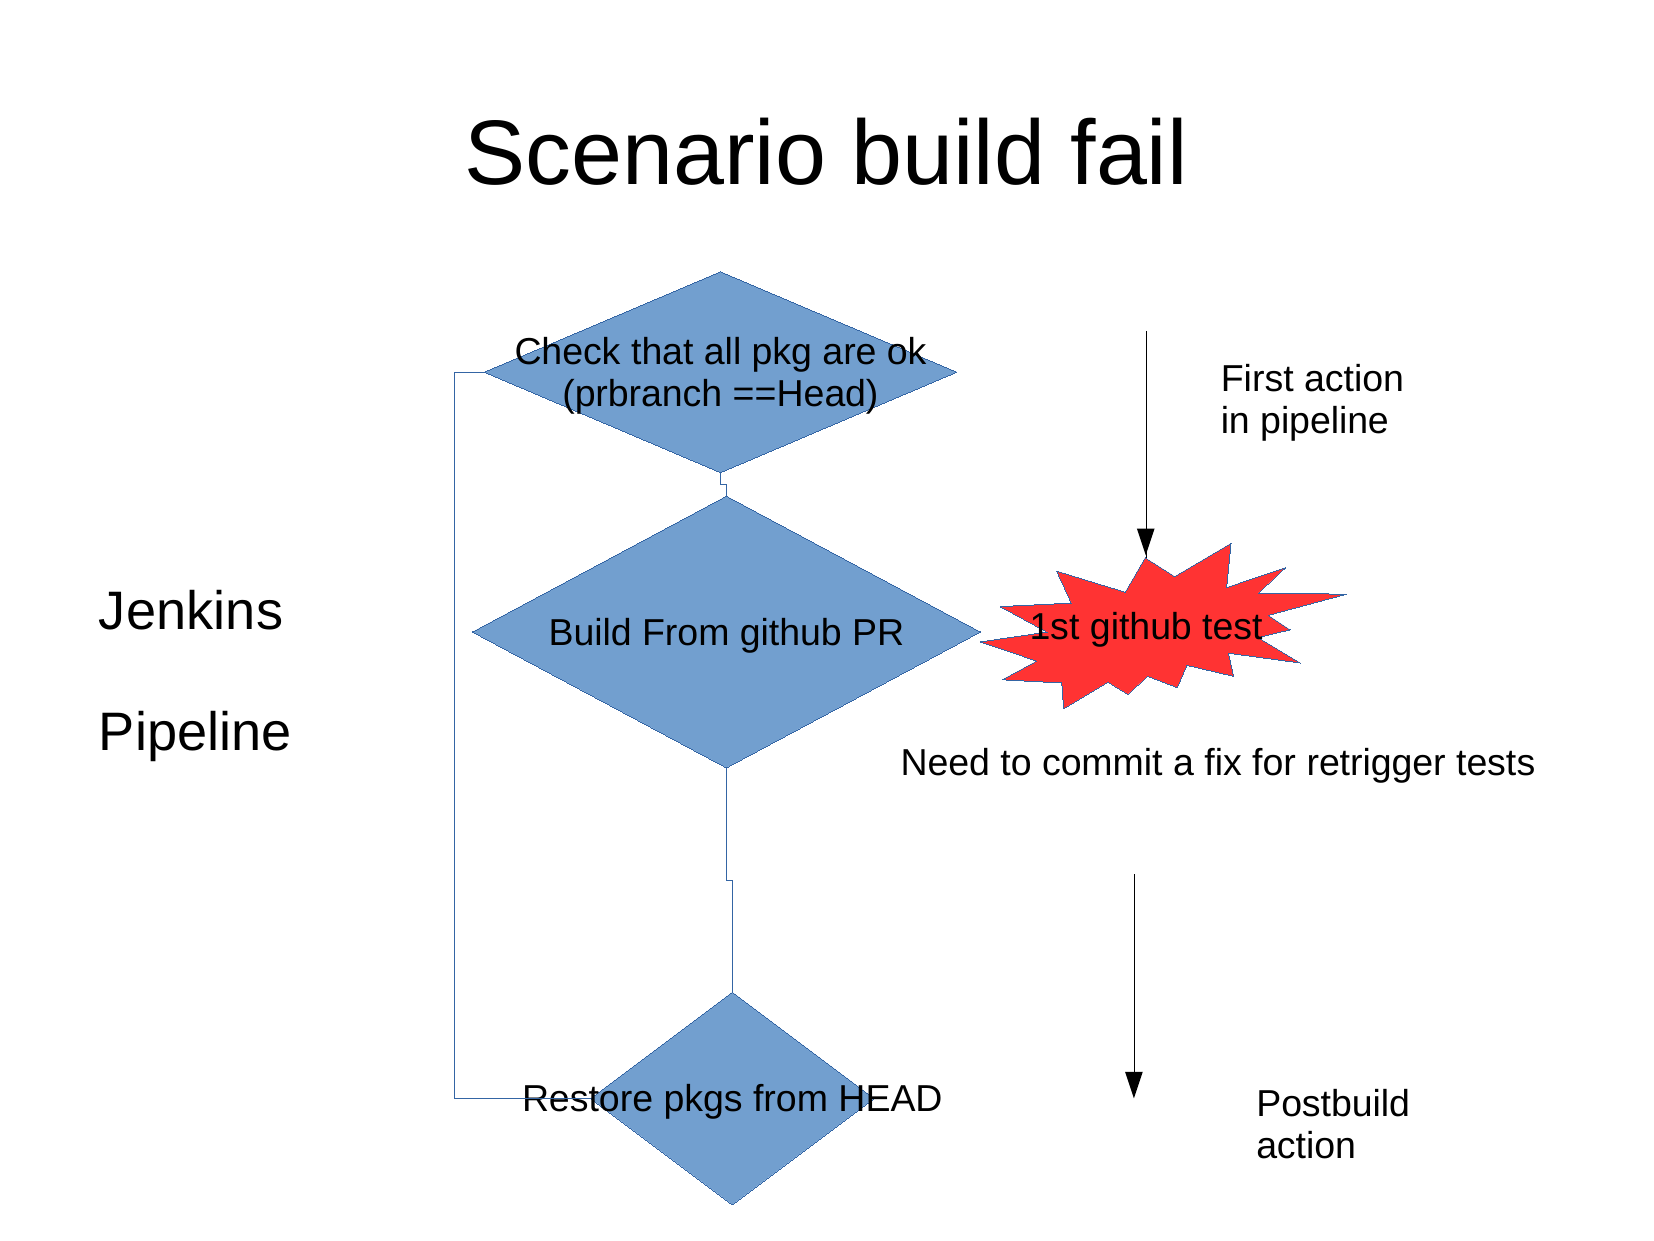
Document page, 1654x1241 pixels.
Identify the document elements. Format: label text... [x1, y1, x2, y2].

text_box Postbuild action [1241, 1074, 1489, 1174]
text_box 1st github test [980, 543, 1347, 709]
text_box Build From github PR [472, 496, 981, 768]
text_box Jenkins Pipeline [84, 572, 319, 891]
text_box Need to commit a fix for retrigger tests [885, 734, 1642, 792]
text_box First action in pipeline [1206, 350, 1453, 449]
text_box Restore pkgs from HEAD [594, 992, 859, 1205]
title Scenario build fail [82, 49, 1571, 257]
text_box Check that all pkg are ok (prbranch ==Head) [484, 271, 957, 473]
